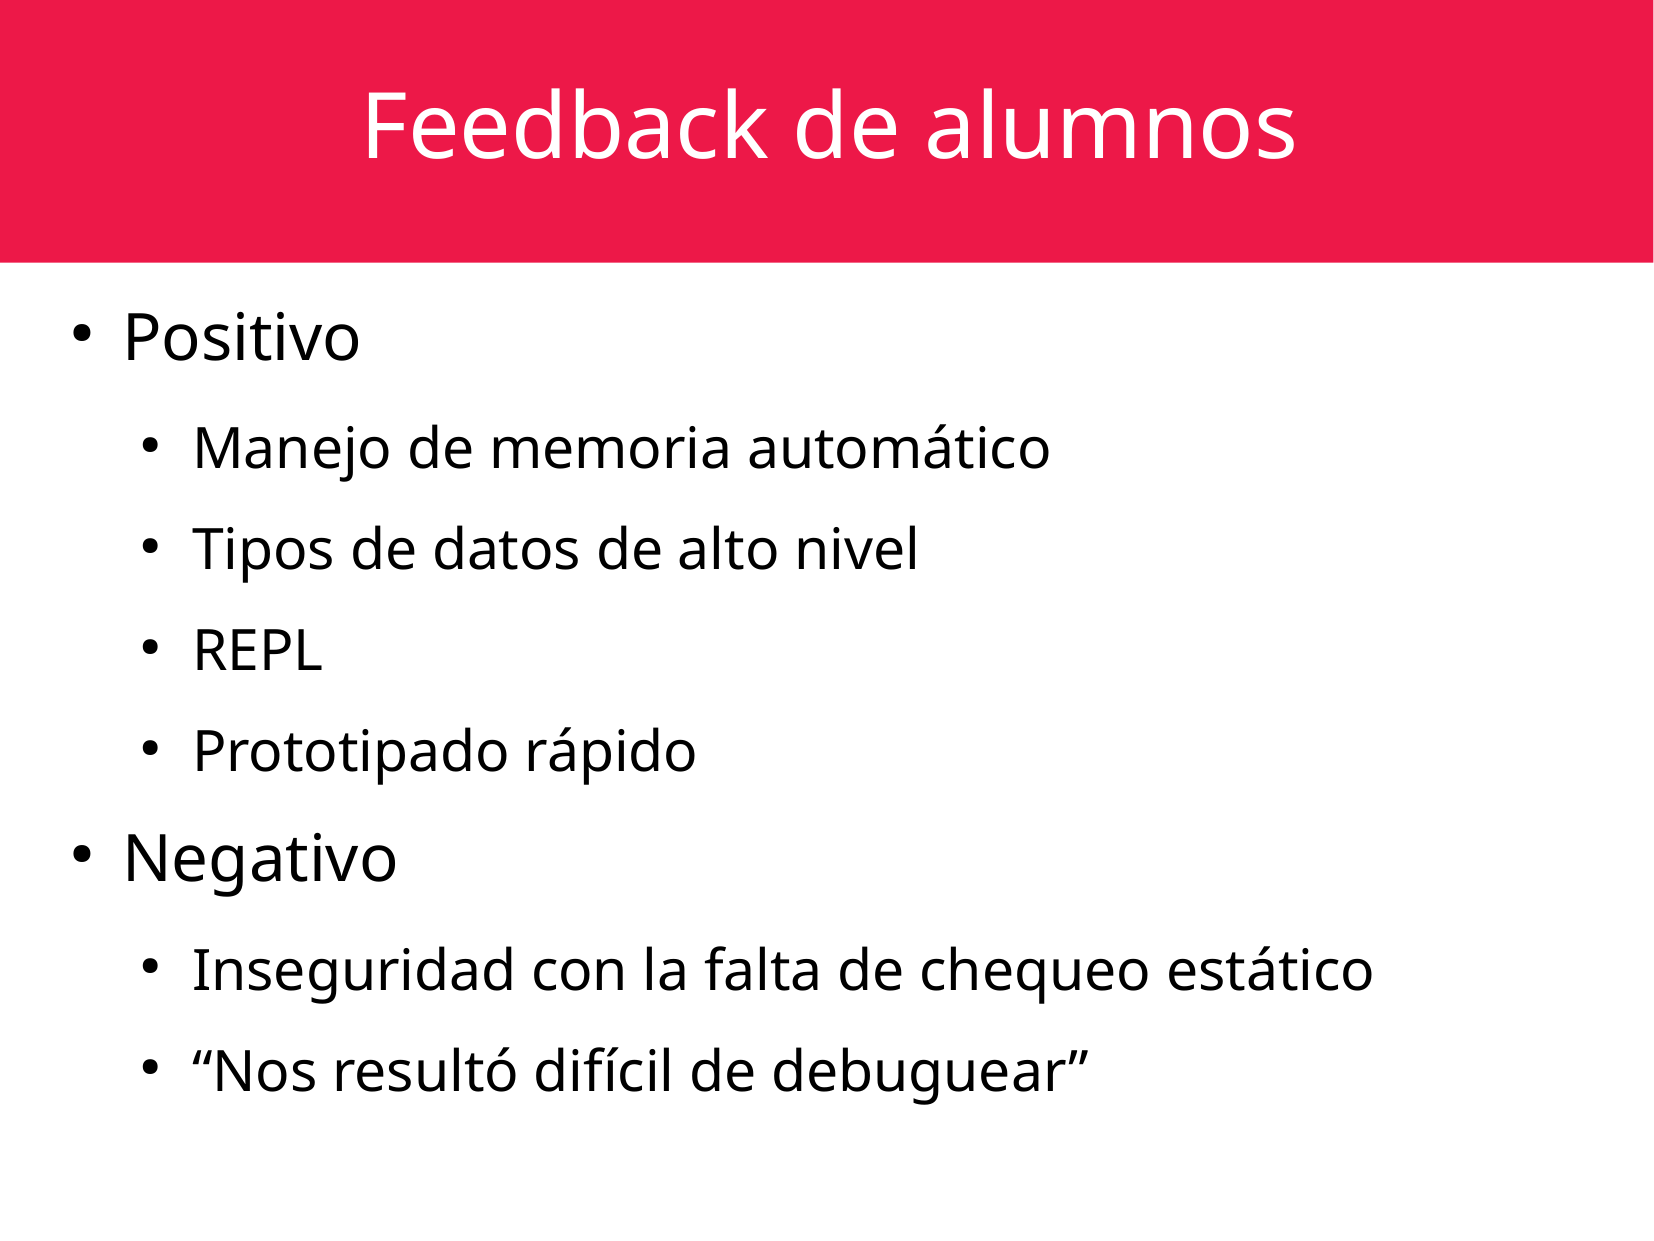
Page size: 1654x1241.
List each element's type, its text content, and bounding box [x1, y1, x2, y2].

list Positivo Manejo de memoria automático Tipos de datos de alto nivel REPL Prototipado rápido Negativo Inseguridad con la falta de chequeo estático “Nos resultó difícil de debuguear” [53, 290, 1613, 1109]
title Feedback de alumnos [47, 27, 1613, 220]
